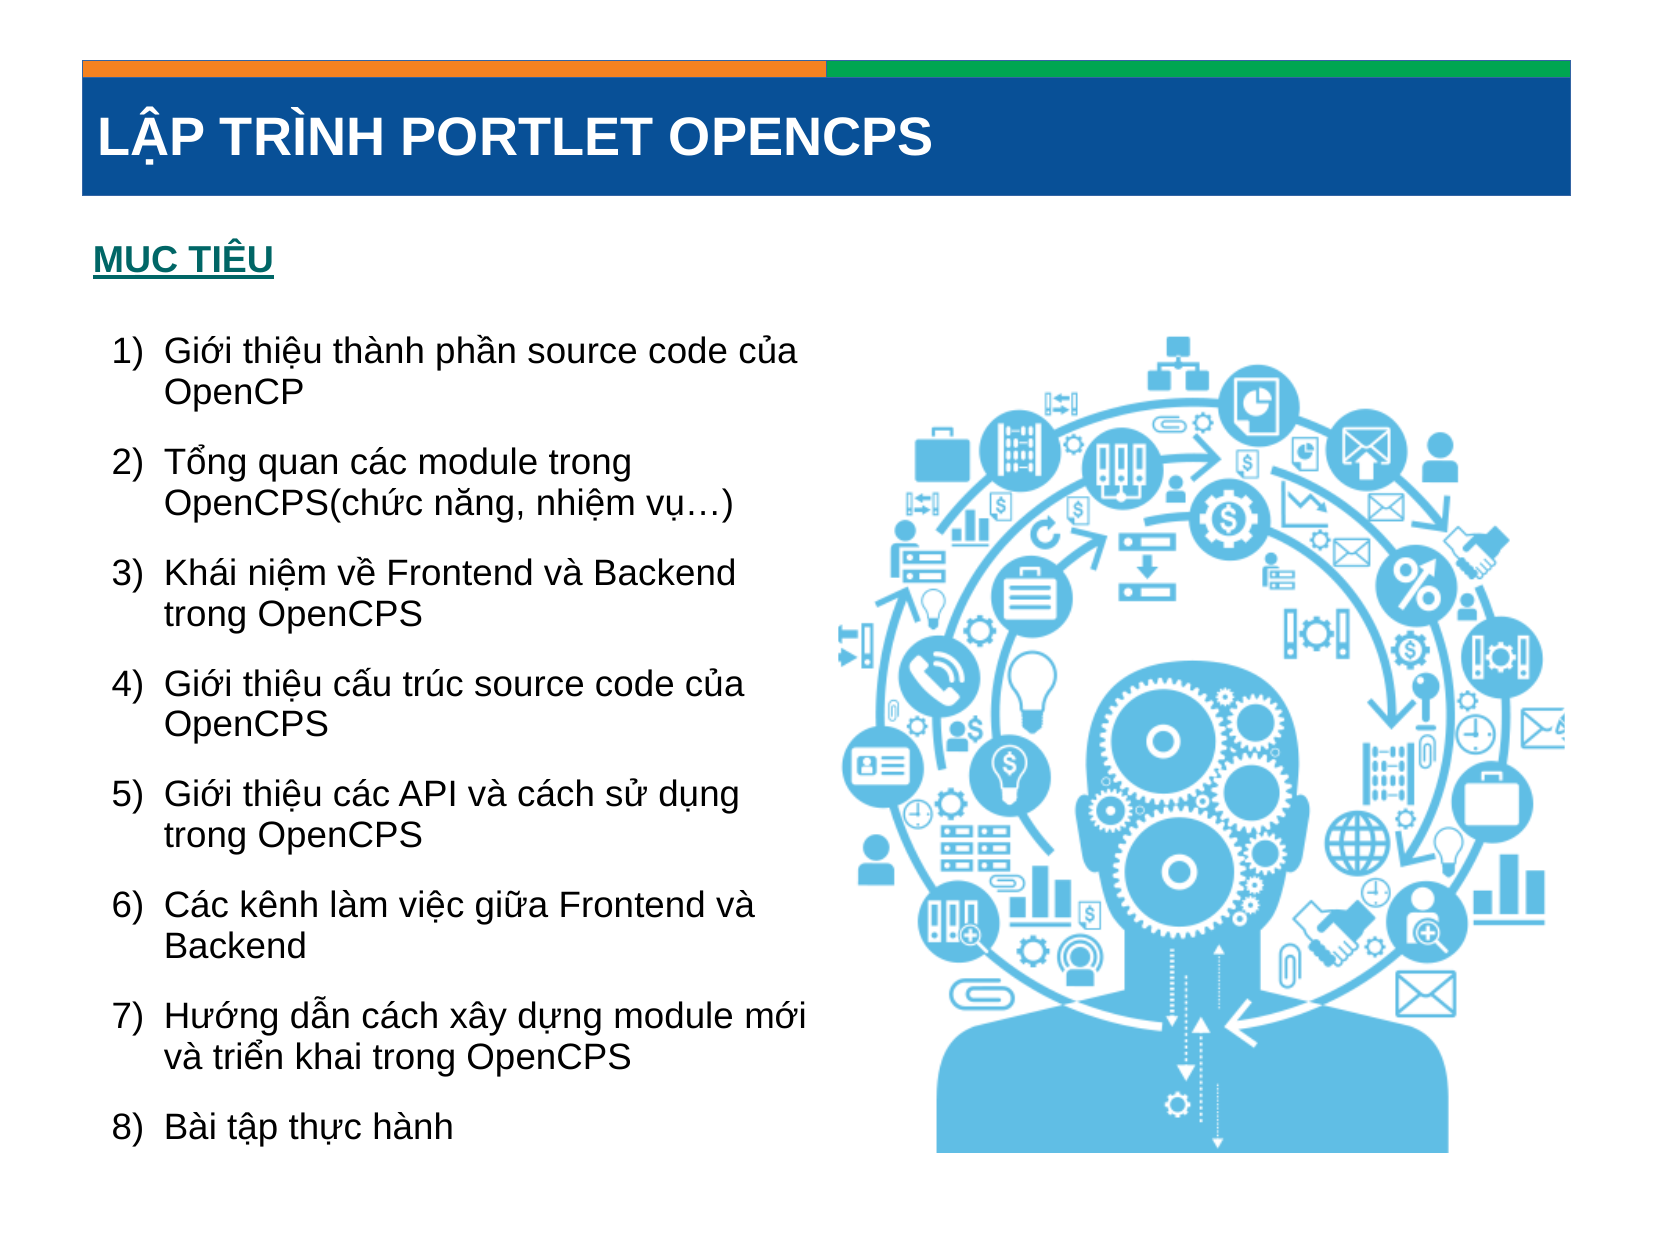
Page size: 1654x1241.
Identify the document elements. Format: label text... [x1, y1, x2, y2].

text_box LẬP TRÌNH PORTLET OPENCPS [82, 78, 1571, 196]
text_box [82, 60, 1571, 78]
list [838, 330, 1565, 1153]
list Giới thiệu thành phần source code của OpenCP Tổng quan các module trong OpenCPS(chức năng, nhiệm vụ…) Khái niệm về Frontend và Backend trong OpenCPS Giới thiệu cấu trúc source code của OpenCPS Giới thiệu các API và cách sử dụng trong OpenCPS Các kênh làm việc giữa Frontend và Backend Hướng dẫn cách xây dựng module mới và triển khai trong OpenCPS Bài tập thực hành [94, 330, 821, 1153]
text_box MỤC TIÊU [78, 230, 1576, 297]
